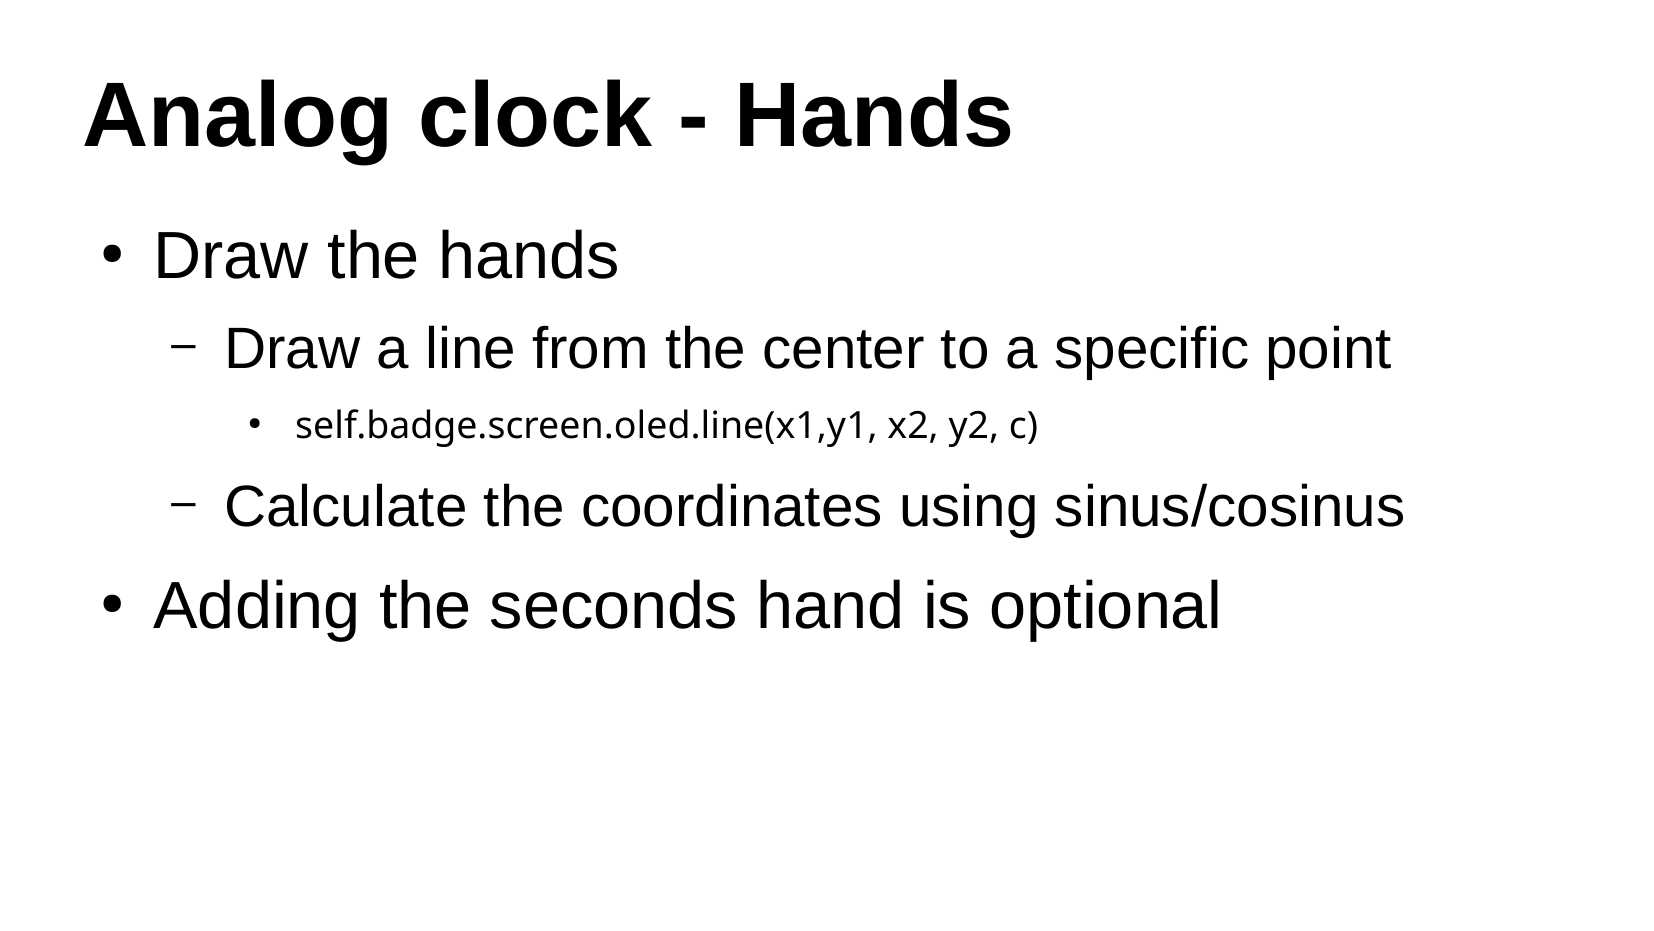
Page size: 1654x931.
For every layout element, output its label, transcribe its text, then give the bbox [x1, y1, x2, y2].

title Analog clock - Hands [82, 37, 1571, 193]
list Draw the hands Draw a line from the center to a specific point self.badge.screen.oled.line(x1,y1, x2, y2, c) Calculate the coordinates using sinus/cosinus Adding the seconds hand is optional [82, 217, 1571, 758]
